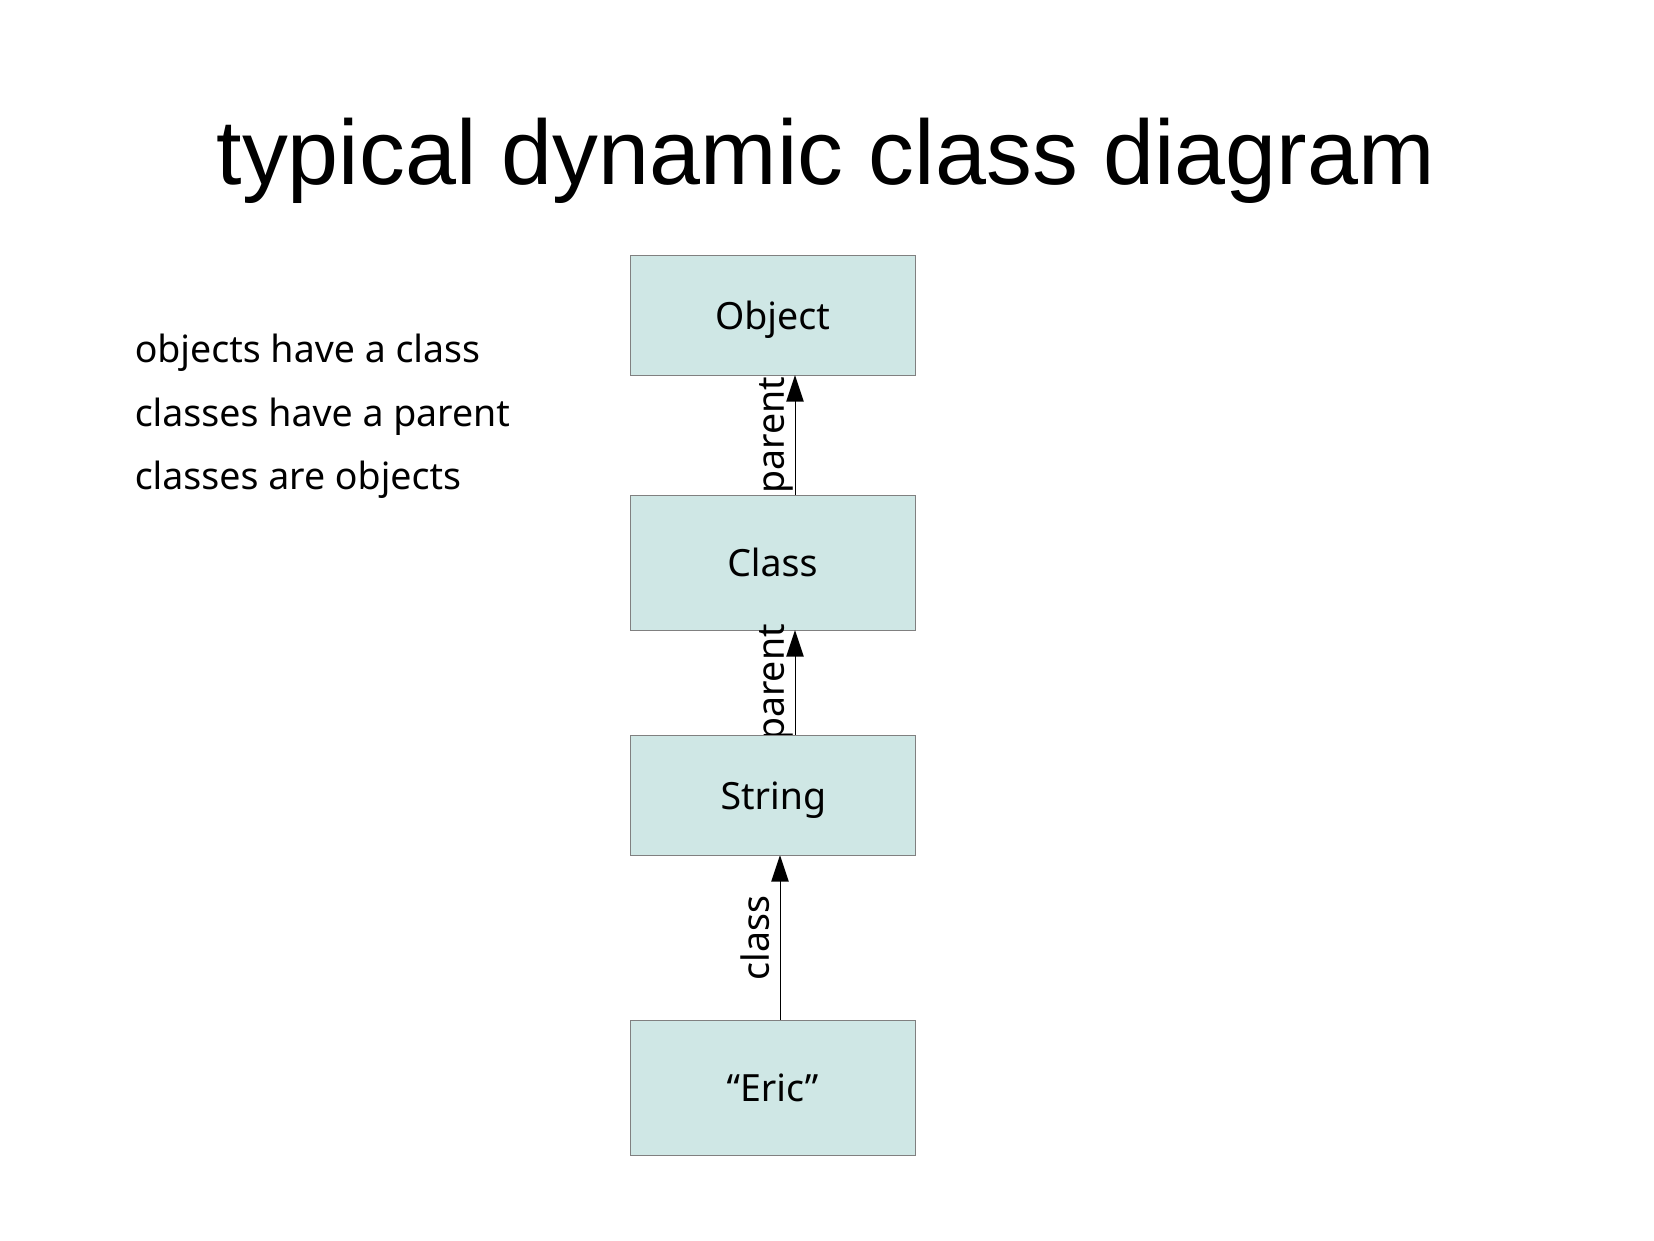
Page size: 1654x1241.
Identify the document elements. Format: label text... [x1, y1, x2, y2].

text_box classes have a parent [120, 378, 514, 443]
title typical dynamic class diagram [82, 49, 1571, 257]
text_box String [630, 735, 916, 856]
text_box objects have a class [120, 315, 487, 378]
text_box Object [630, 255, 916, 376]
text_box “Eric” [630, 1020, 916, 1156]
text_box classes are objects [120, 442, 468, 506]
text_box Class [630, 495, 916, 631]
